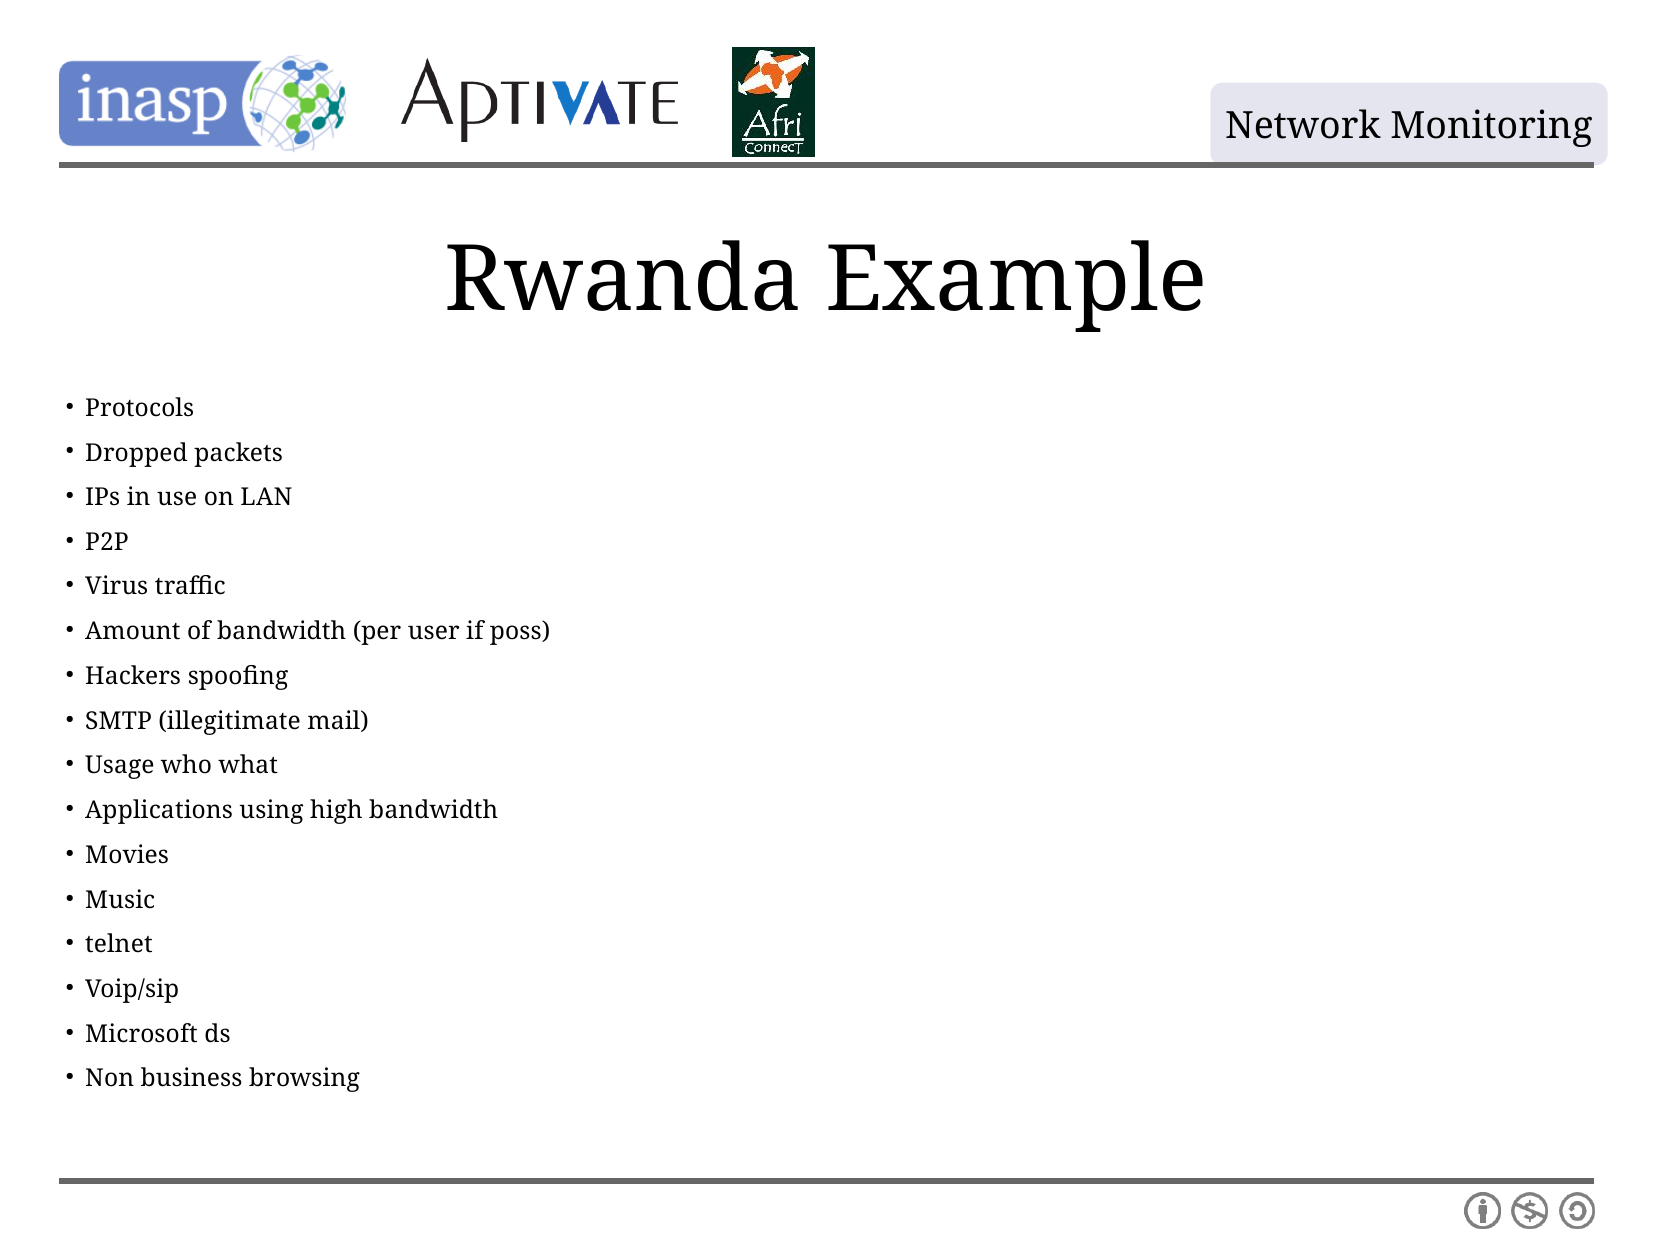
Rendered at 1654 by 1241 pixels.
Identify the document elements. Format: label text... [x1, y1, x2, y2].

picture [401, 58, 678, 142]
list Protocols Dropped packets IPs in use on LAN P2P Virus traffic Amount of bandwidth (per user if poss) Hackers spoofing SMTP (illegitimate mail) Usage who what Applications using high bandwidth Movies Music telnet Voip/sip Microsoft ds Non business browsing [59, 389, 1595, 1109]
picture [1511, 1192, 1548, 1229]
title Rwanda Example [59, 212, 1595, 343]
picture [59, 47, 355, 160]
picture [1464, 1192, 1501, 1229]
picture [732, 47, 815, 157]
picture [1559, 1192, 1595, 1229]
